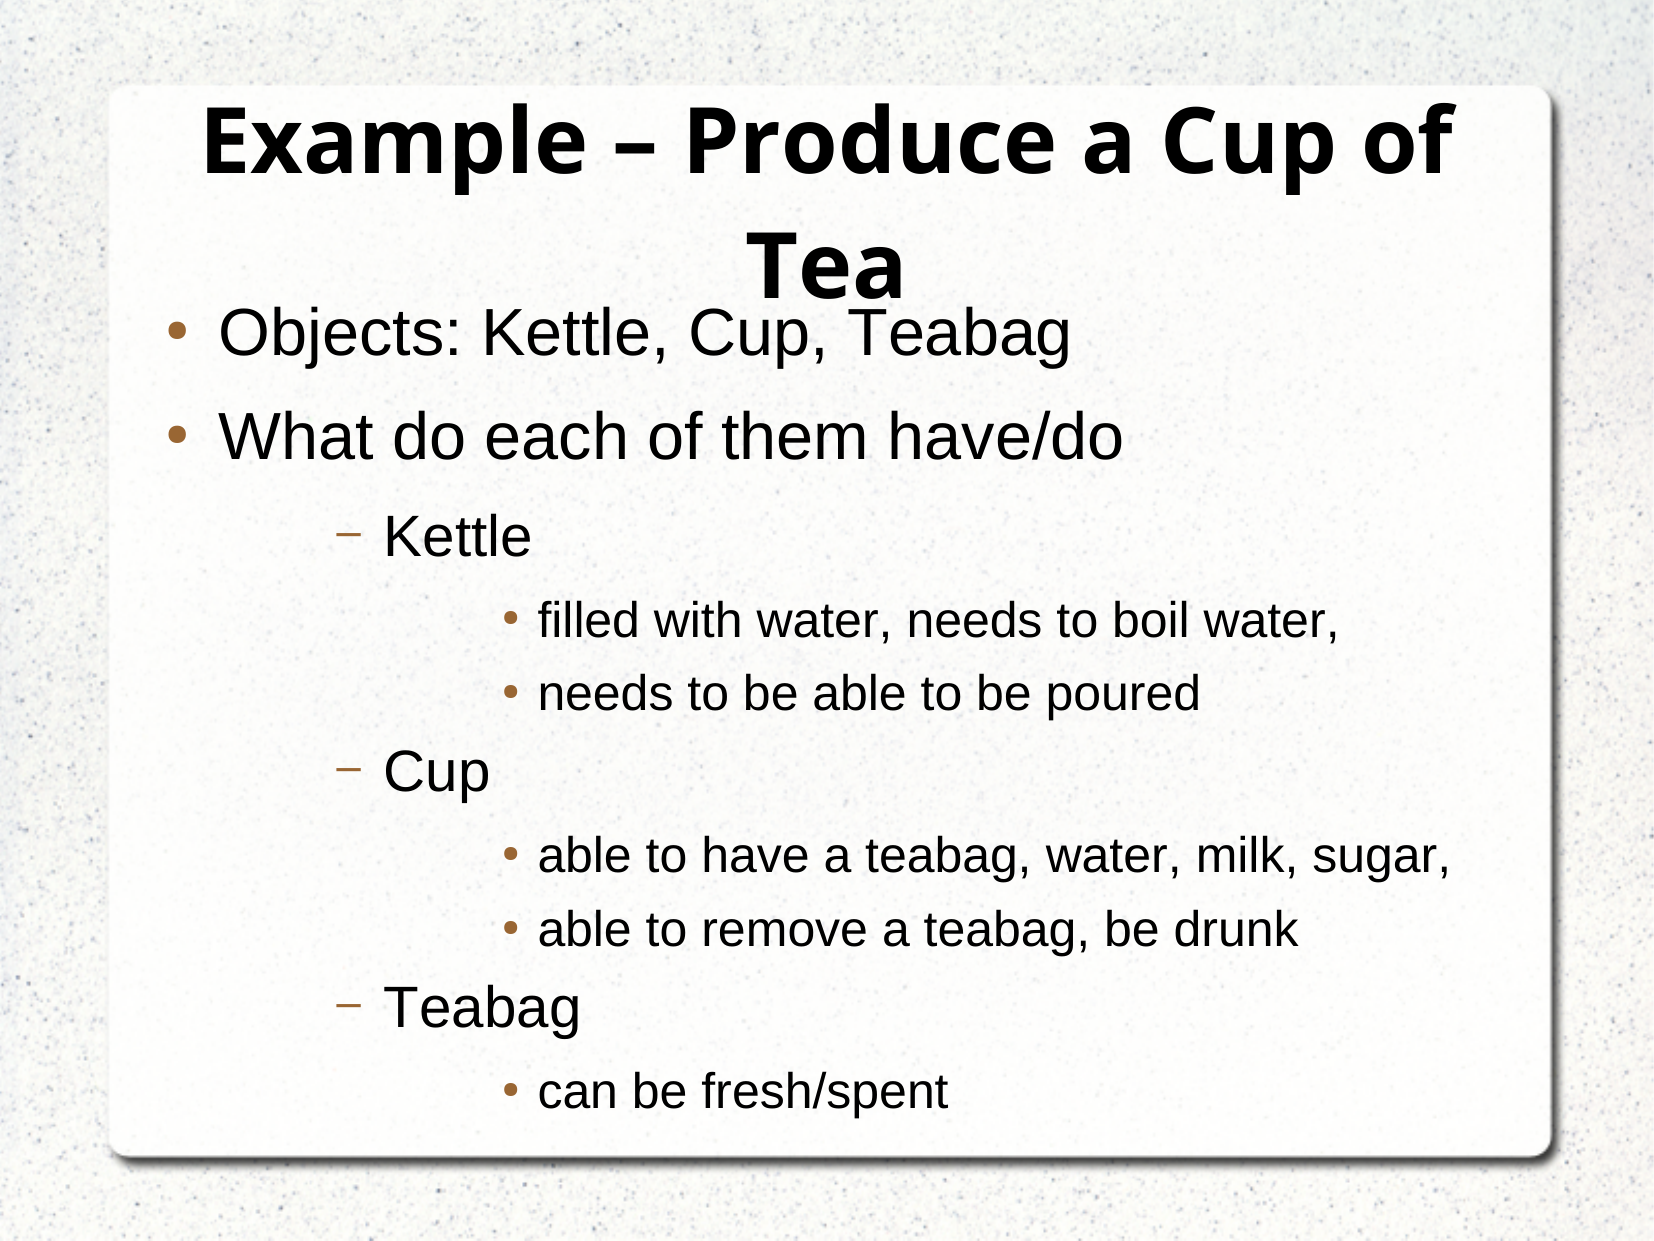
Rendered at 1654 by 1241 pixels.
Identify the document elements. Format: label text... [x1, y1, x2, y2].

picture [0, 0, 1654, 1241]
list Objects: Kettle, Cup, Teabag What do each of them have/do Kettle filled with water, needs to boil water, needs to be able to be poured Cup able to have a teabag, water, milk, sugar, able to remove a teabag, be drunk Teabag can be fresh/spent [147, 294, 1506, 1119]
title Example – Produce a Cup of Tea [118, 96, 1536, 304]
